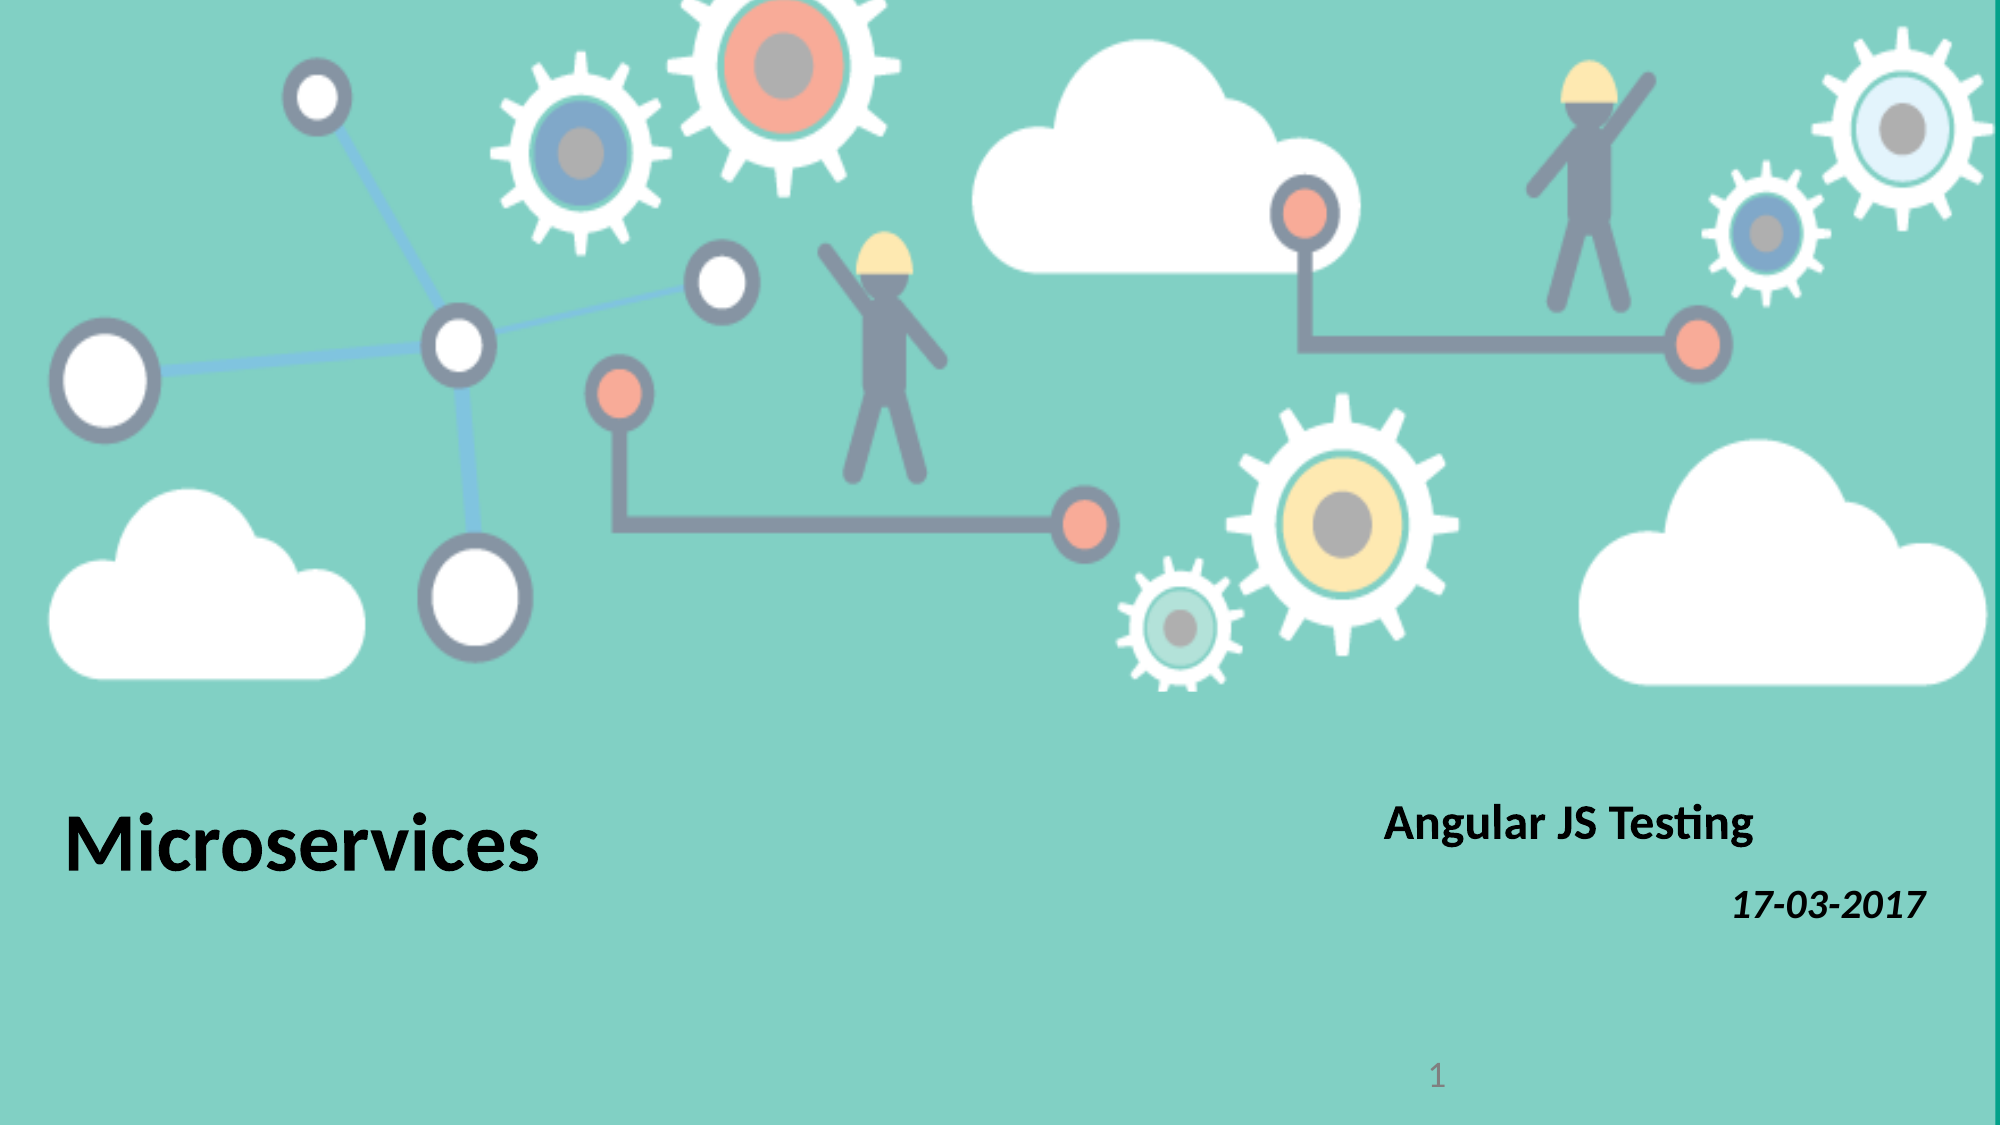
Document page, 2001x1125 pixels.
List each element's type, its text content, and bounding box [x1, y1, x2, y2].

text_box Microservices [48, 780, 556, 895]
text_box [0, 0, 1995, 1125]
text_box Angular JS Testing [1368, 781, 1769, 857]
picture [1996, 0, 2000, 691]
text_box 17-03-2017 [1705, 869, 1941, 985]
